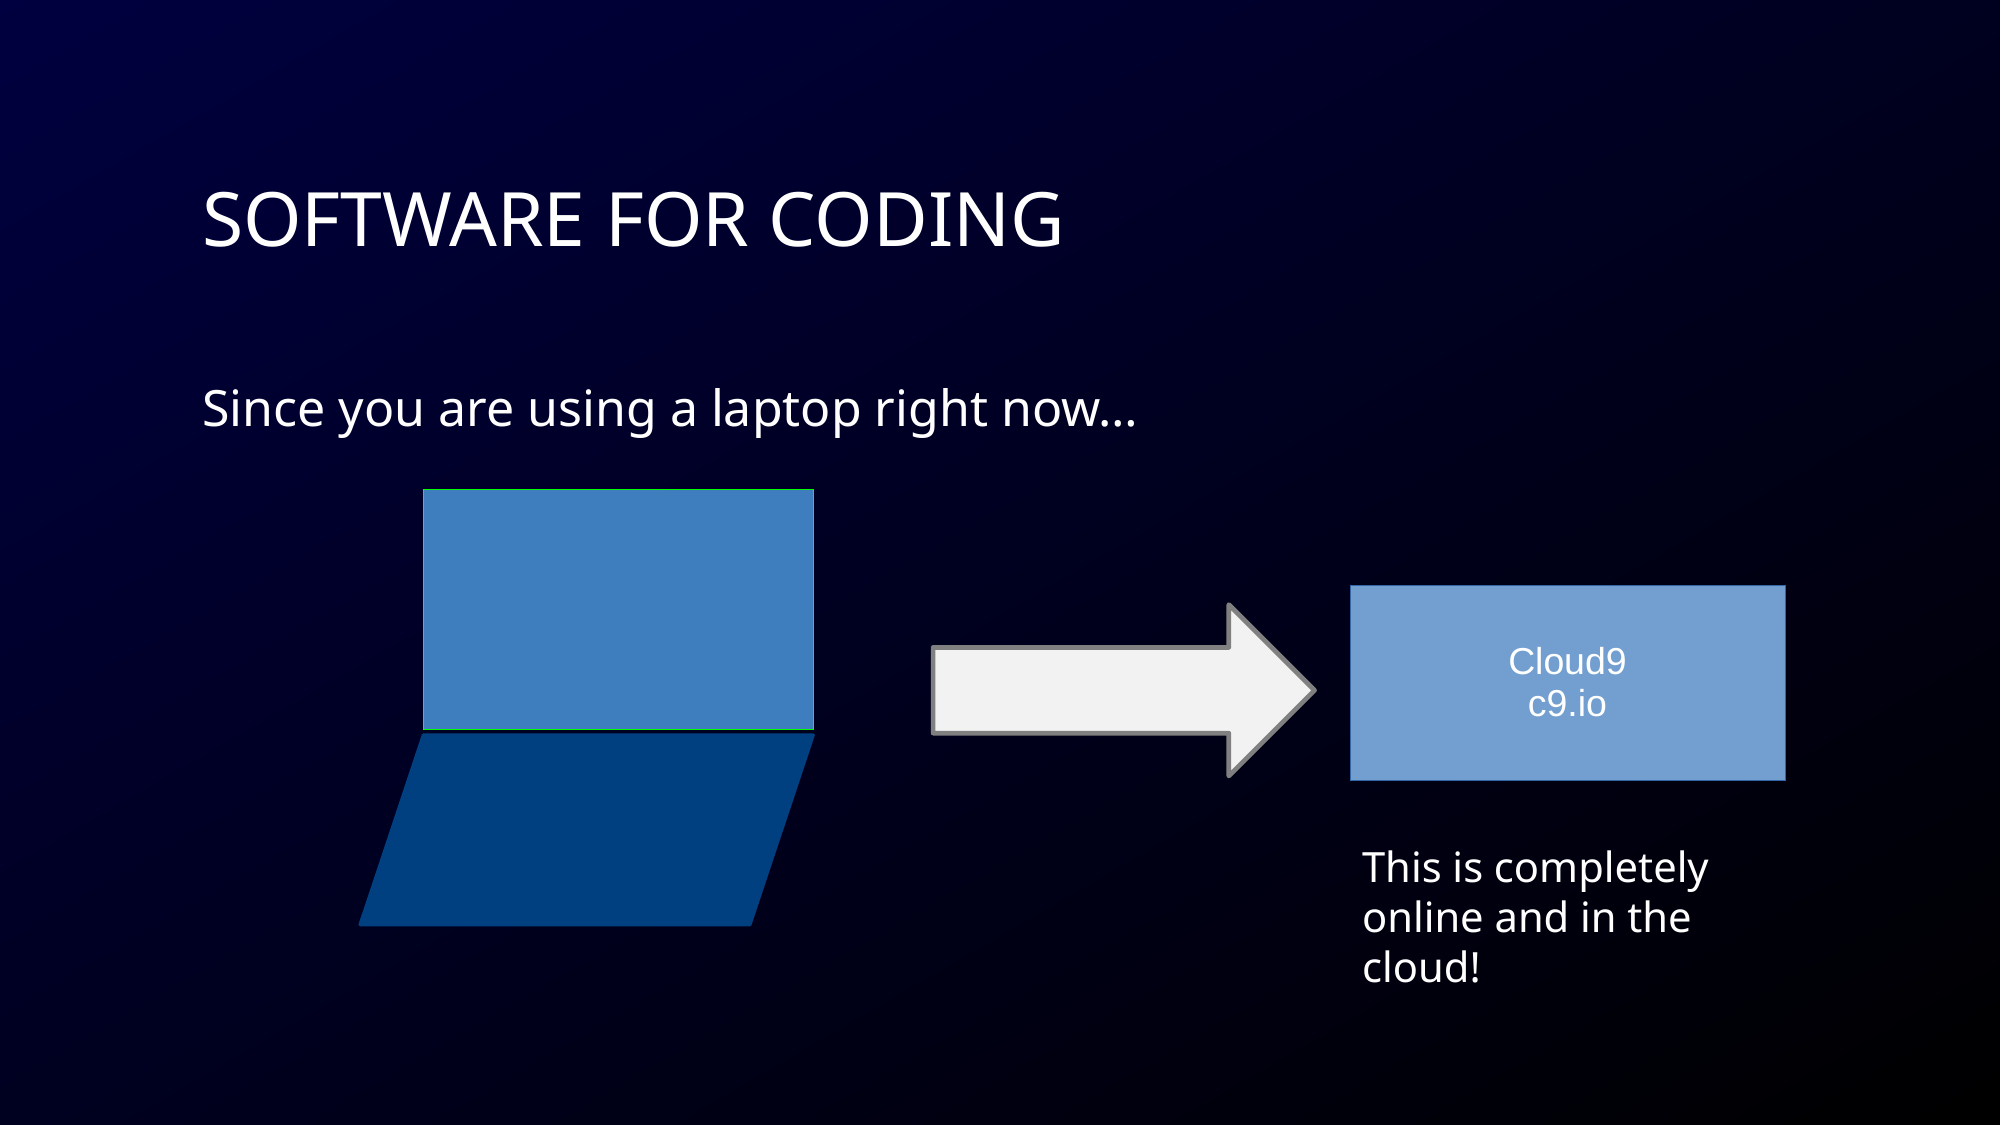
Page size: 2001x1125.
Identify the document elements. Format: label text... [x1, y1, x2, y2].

text_box [360, 735, 814, 925]
text_box [933, 604, 1315, 777]
text_box This is completely online and in the cloud! [1347, 833, 1813, 999]
text_box [423, 489, 814, 730]
list Since you are using a laptop right now… [187, 369, 1813, 950]
text_box Cloud9 c9.io [1350, 585, 1786, 781]
title Software for coding [187, 101, 1813, 344]
